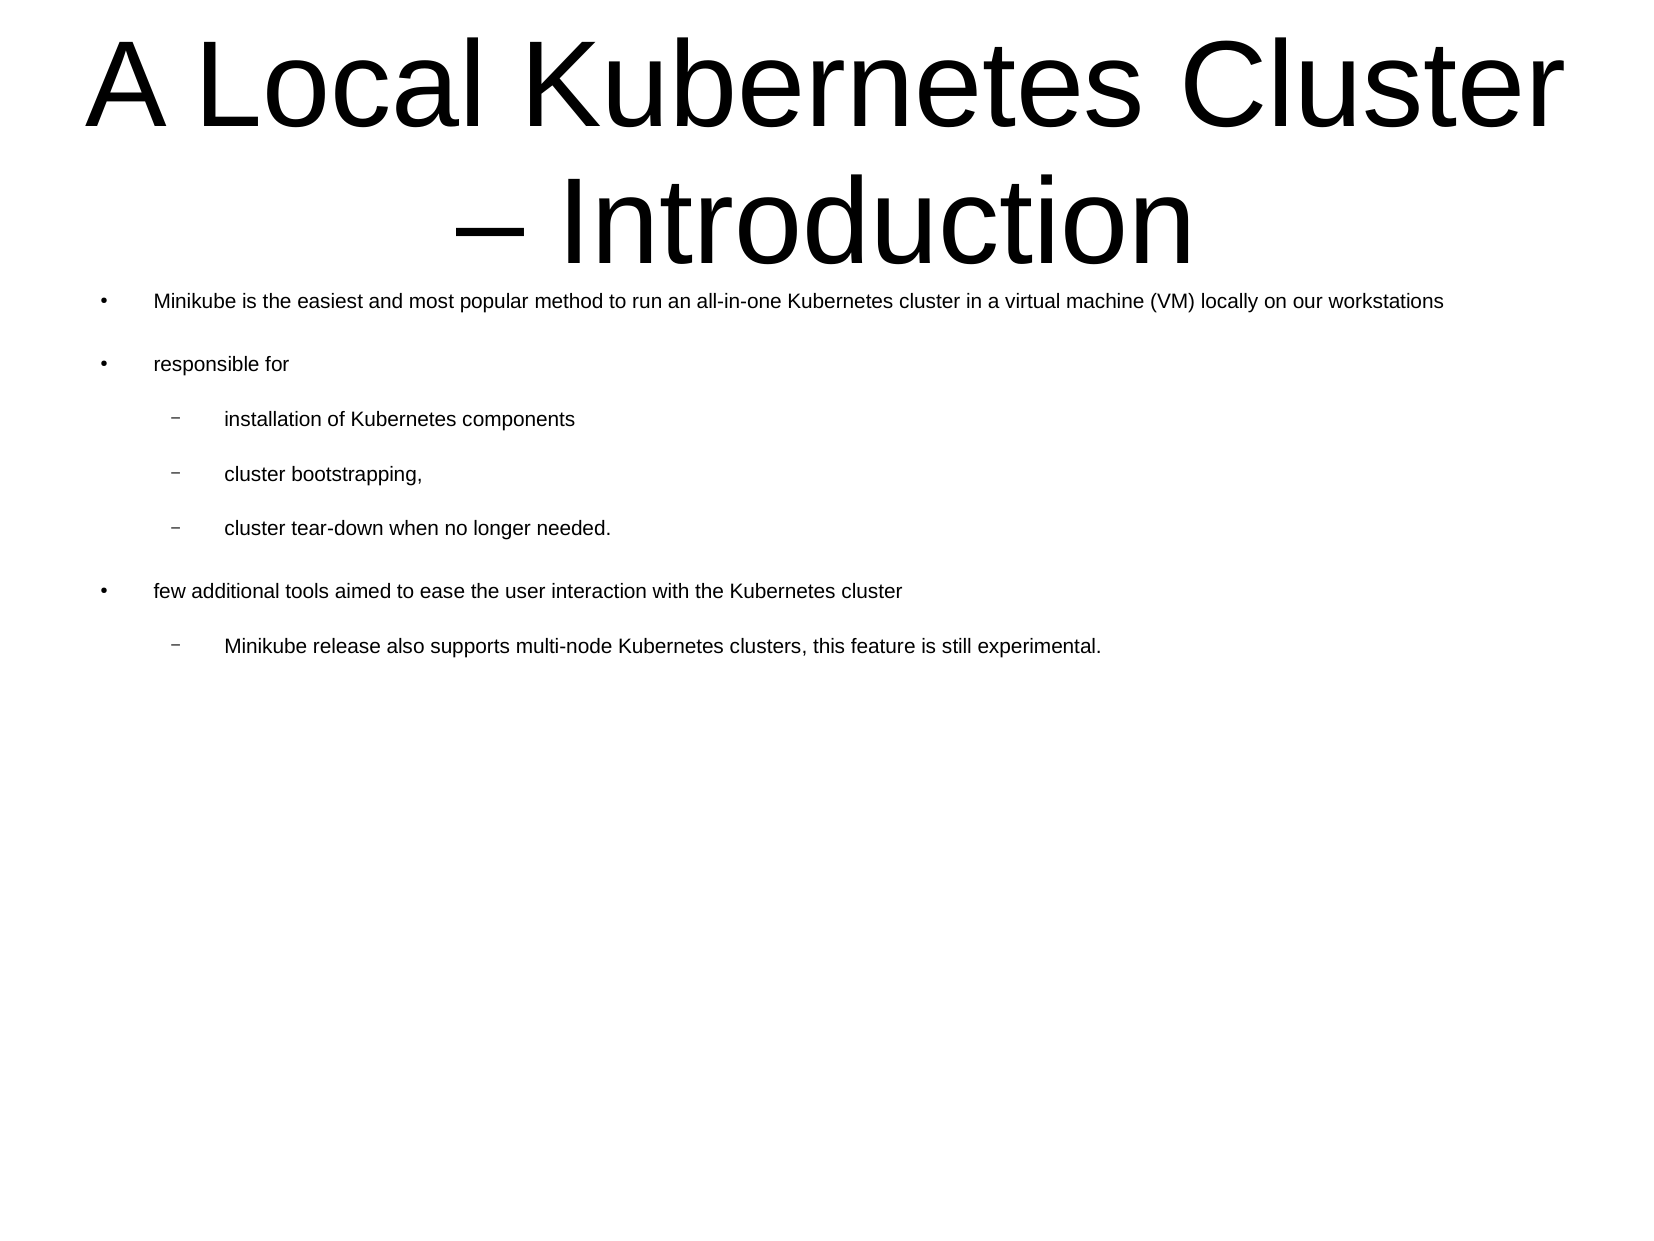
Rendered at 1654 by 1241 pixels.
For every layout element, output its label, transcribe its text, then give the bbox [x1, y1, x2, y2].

title A Local Kubernetes Cluster – Introduction [82, 16, 1571, 290]
list Minikube is the easiest and most popular method to run an all-in-one Kubernetes cluster in a virtual machine (VM) locally on our workstations responsible for installation of Kubernetes components cluster bootstrapping, cluster tear-down when no longer needed. few additional tools aimed to ease the user interaction with the Kubernetes cluster Minikube release also supports multi-node Kubernetes clusters, this feature is still experimental. [82, 290, 1636, 1231]
